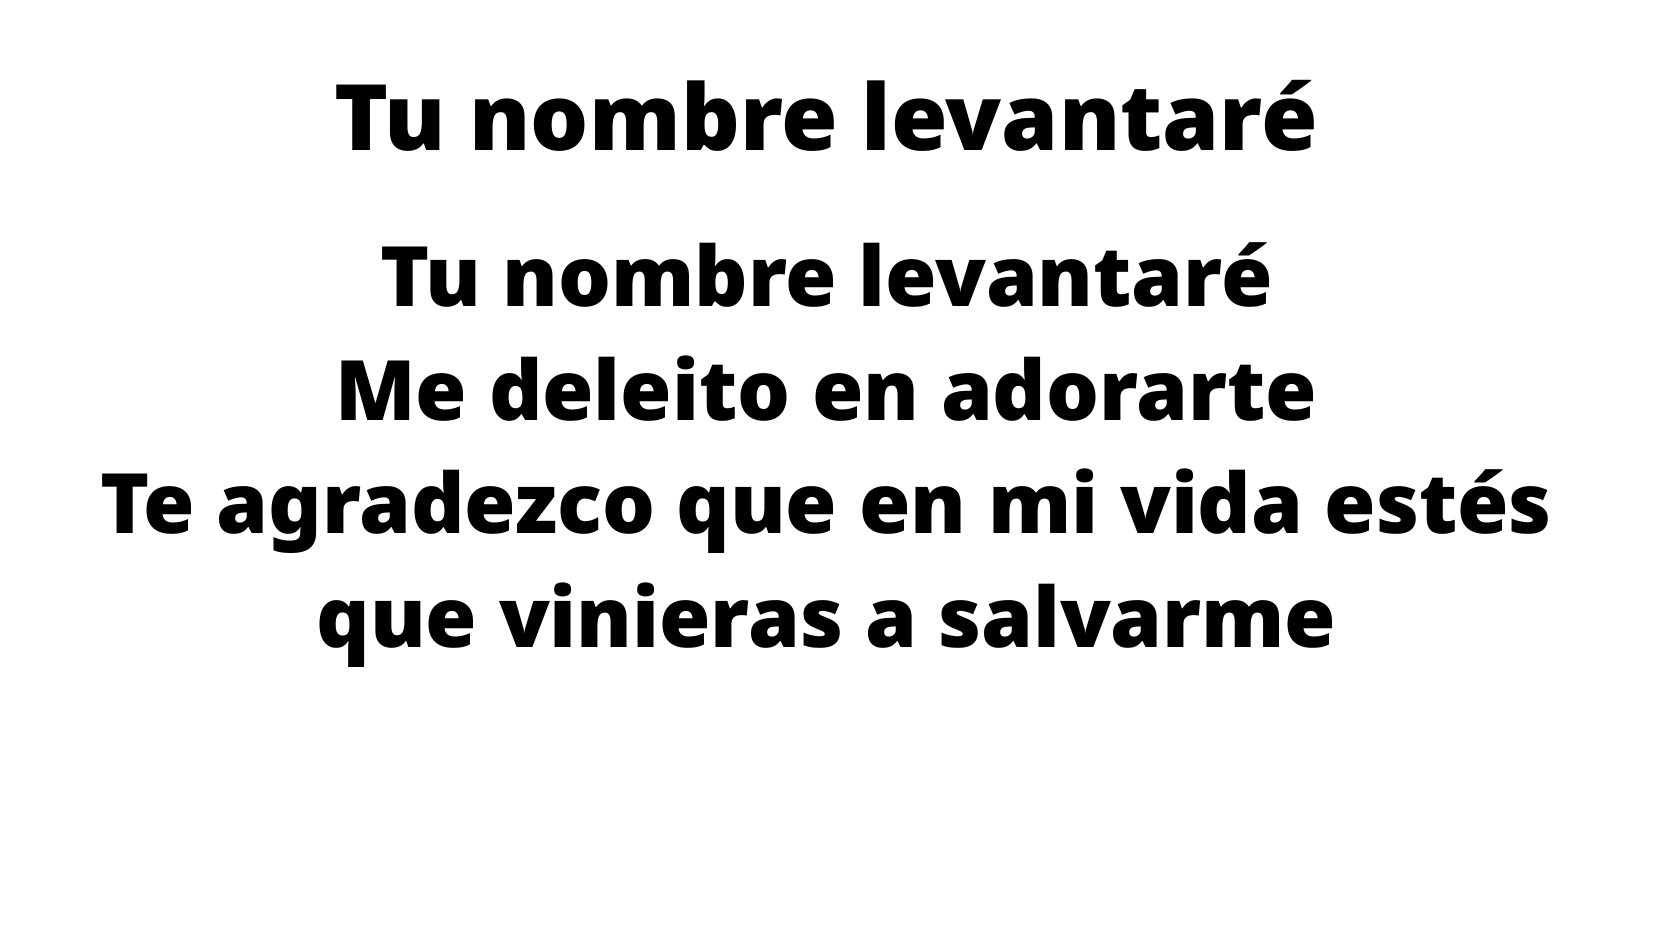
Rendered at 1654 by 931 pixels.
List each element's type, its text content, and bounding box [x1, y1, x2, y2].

list Tu nombre levantaré Me deleito en adorarte Te agradezco que en mi vida estés que vinieras a salvarme [82, 217, 1571, 758]
title Tu nombre levantaré [82, 37, 1571, 193]
